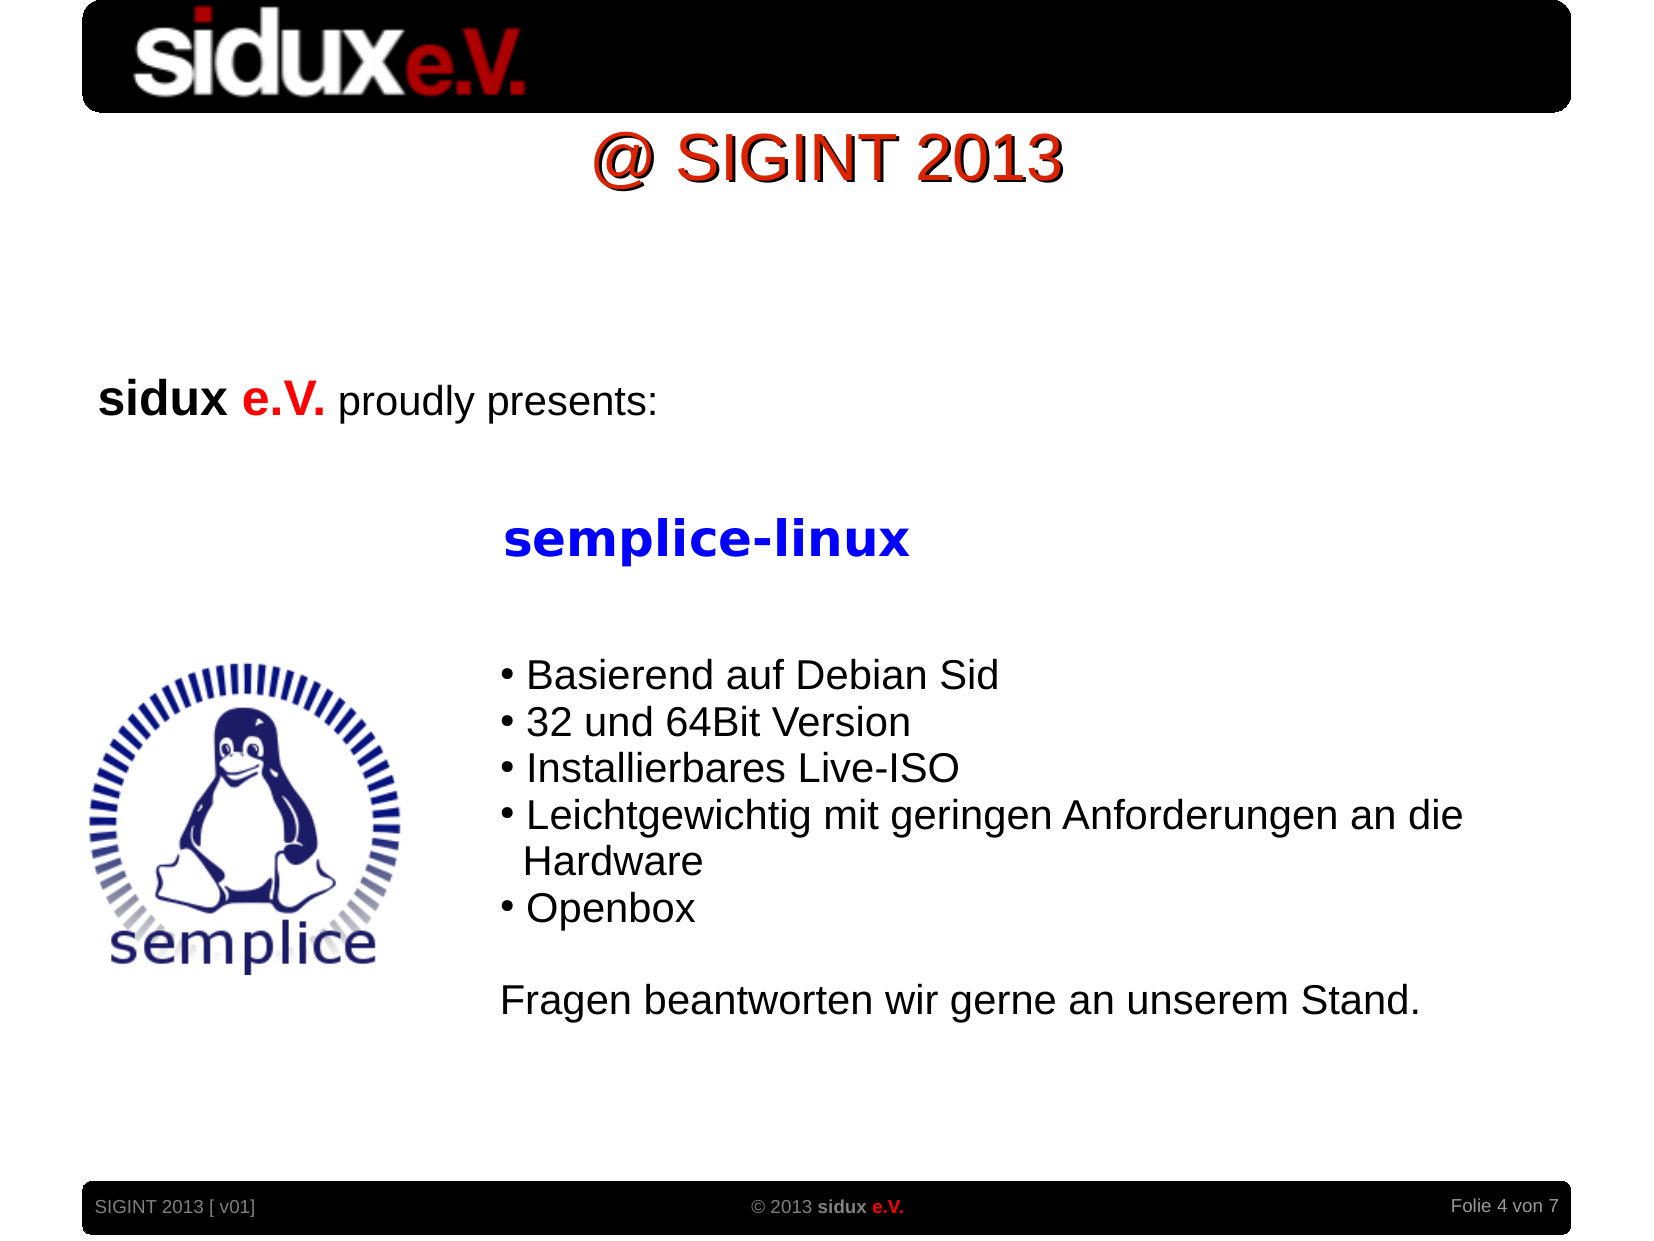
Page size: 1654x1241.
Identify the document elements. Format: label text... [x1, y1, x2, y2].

picture [113, 0, 532, 110]
text_box sidux e.V. proudly presents: semplice-linux Basierend auf Debian Sid 32 und 64Bit Version Installierbares Live-ISO Leichtgewichtig mit geringen Anforderungen an die Hardware Openbox Fragen beantworten wir gerne an unserem Stand. [82, 224, 1571, 1170]
picture [88, 661, 402, 975]
text_box @ SIGINT 2013 [82, 112, 1571, 213]
